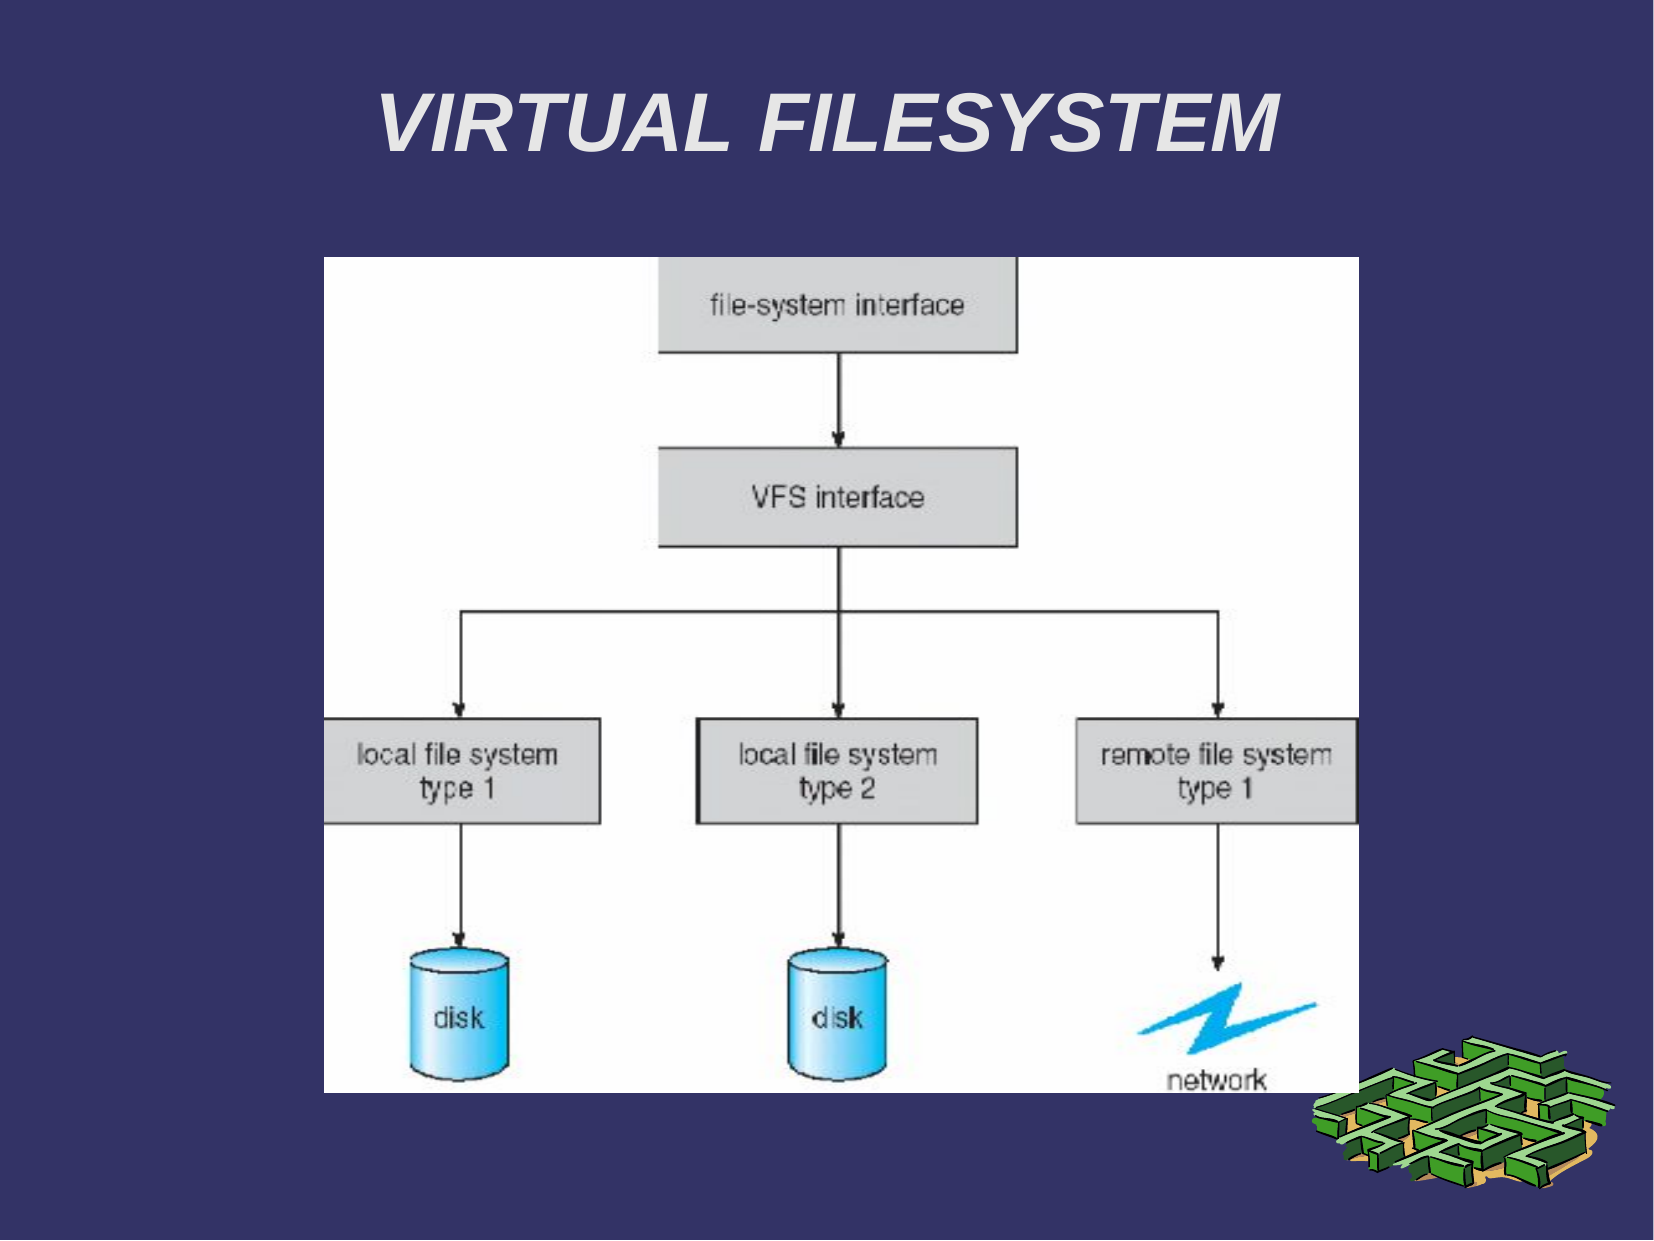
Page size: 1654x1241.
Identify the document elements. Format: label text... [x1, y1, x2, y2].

title VIRTUAL FILESYSTEM [121, 19, 1534, 227]
picture [324, 257, 1359, 1093]
